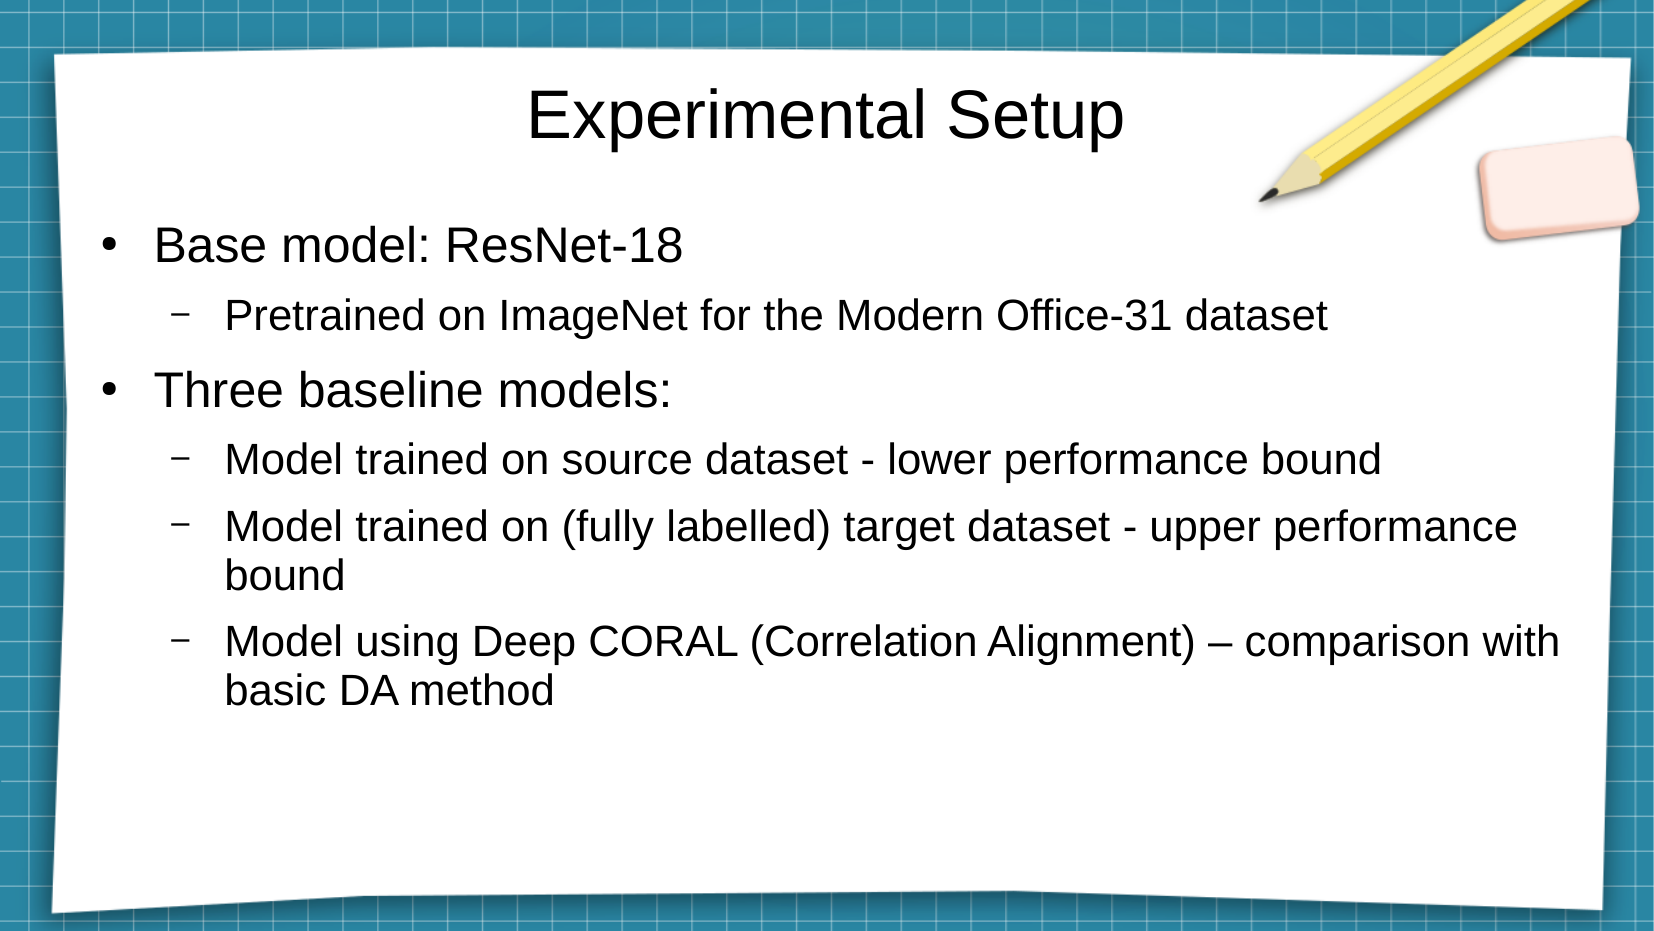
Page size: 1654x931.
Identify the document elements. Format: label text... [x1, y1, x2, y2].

list Base model: ResNet-18 Pretrained on ImageNet for the Modern Office-31 dataset Three baseline models: Model trained on source dataset - lower performance bound Model trained on (fully labelled) target dataset - upper performance bound Model using Deep CORAL (Correlation Alignment) – comparison with basic DA method [82, 217, 1571, 758]
title Experimental Setup [82, 37, 1571, 193]
picture [0, 0, 1654, 931]
